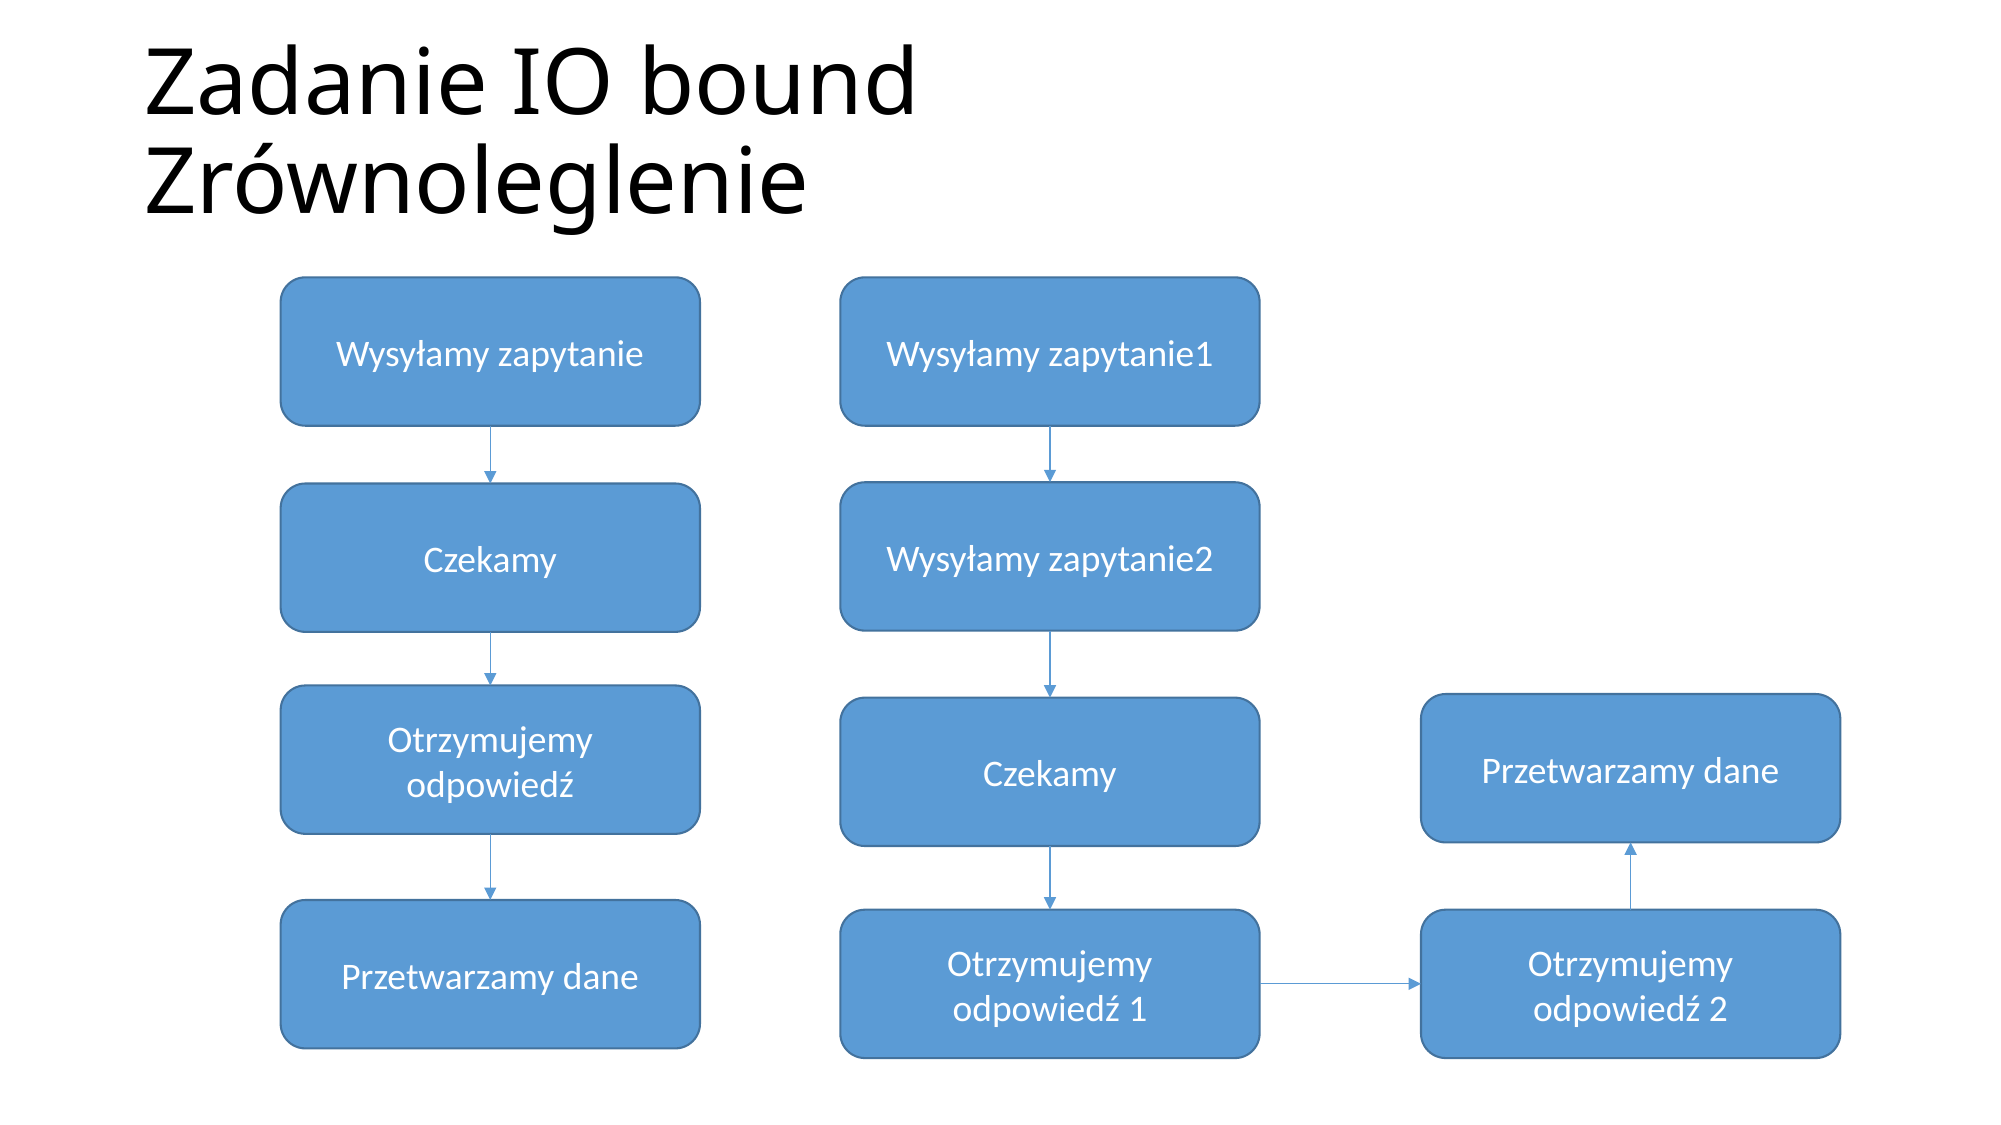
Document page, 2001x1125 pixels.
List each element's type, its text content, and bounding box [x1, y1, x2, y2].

text_box Wysyłamy zapytanie2 [840, 482, 1260, 631]
text_box Otrzymujemy odpowiedź 1 [840, 909, 1260, 1059]
text_box Przetwarzamy dane [1420, 694, 1841, 843]
text_box Czekamy [840, 697, 1260, 847]
text_box Wysyłamy zapytanie [280, 277, 700, 426]
text_box Wysyłamy zapytanie1 [840, 277, 1260, 426]
text_box Otrzymujemy odpowiedź [280, 685, 700, 834]
text_box Otrzymujemy odpowiedź 2 [1420, 909, 1841, 1059]
text_box Przetwarzamy dane [280, 900, 700, 1049]
title Zadanie IO bound Zrównoleglenie [129, 28, 1855, 246]
text_box Czekamy [280, 483, 700, 632]
